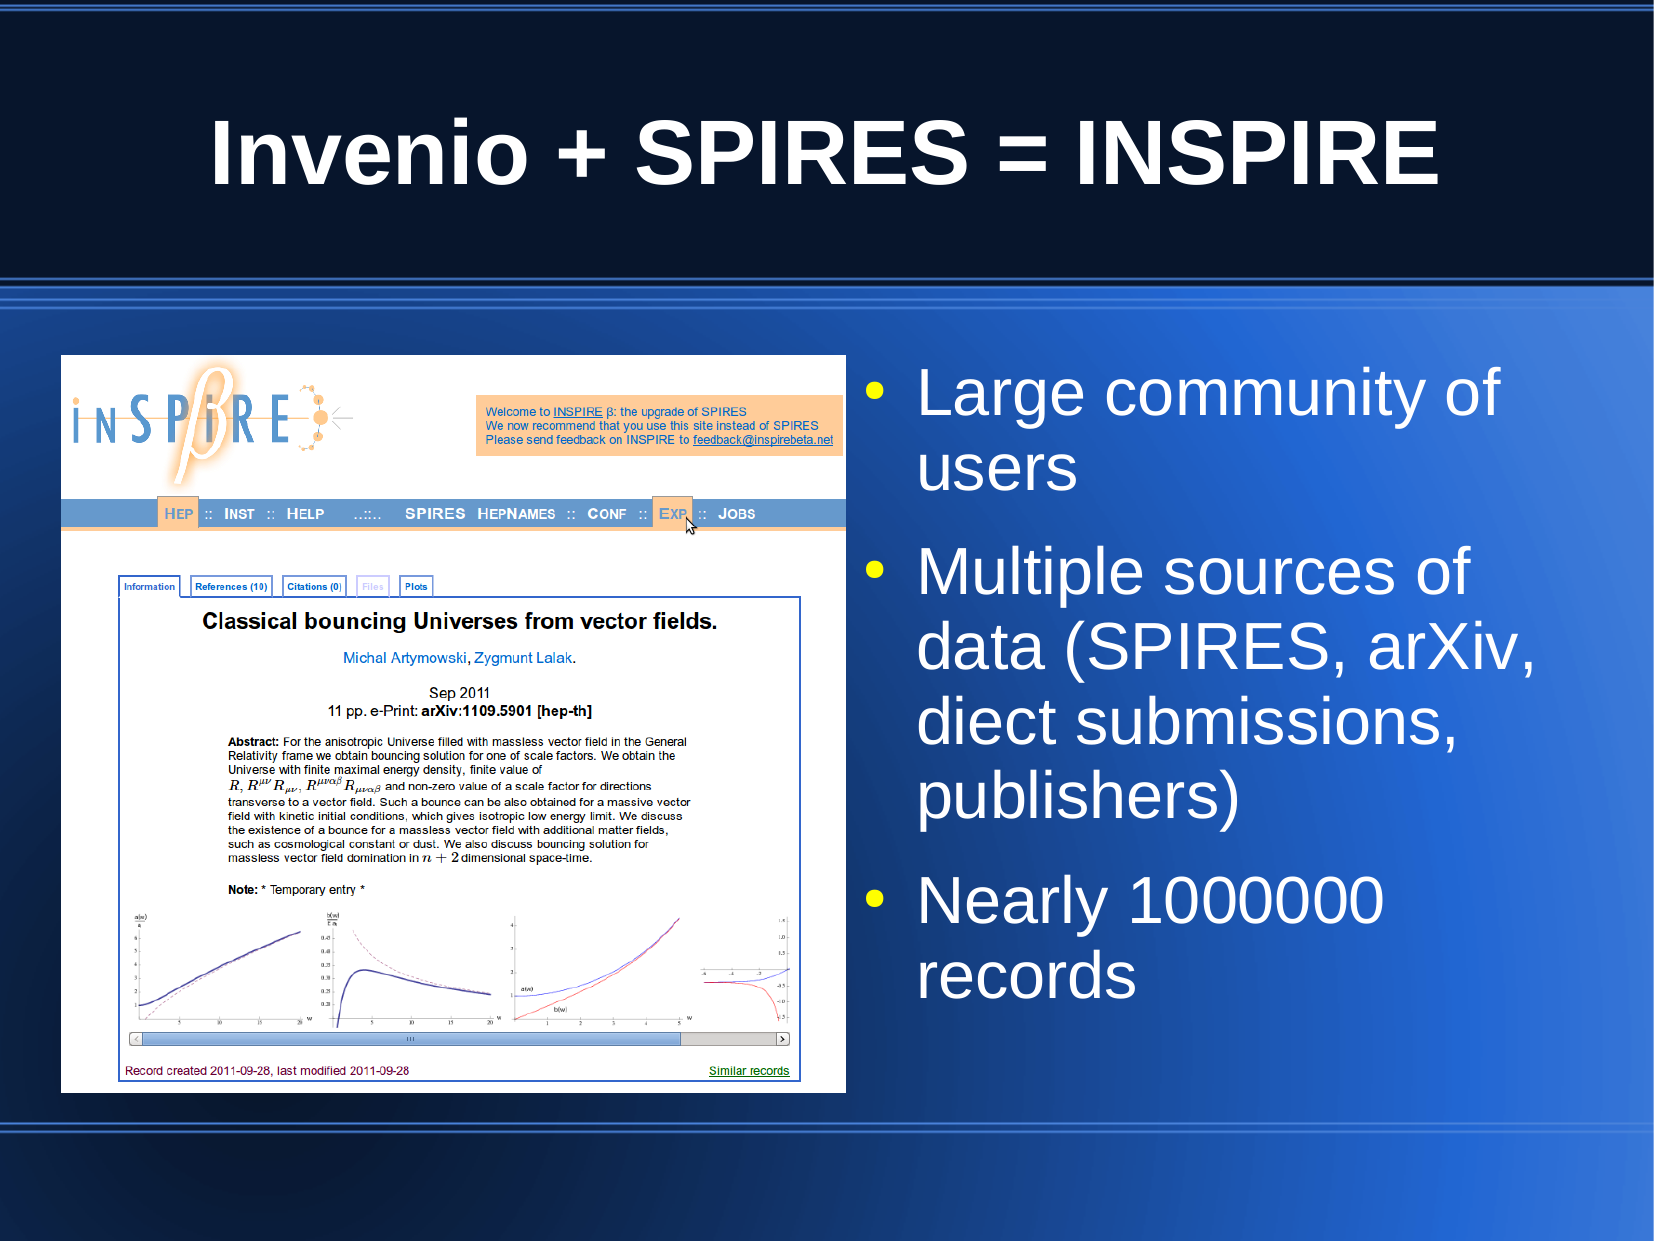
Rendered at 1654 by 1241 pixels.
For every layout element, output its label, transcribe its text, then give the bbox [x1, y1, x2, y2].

picture [0, 0, 1654, 1241]
title Invenio + SPIRES = INSPIRE [82, 49, 1571, 257]
list Large community of users Multiple sources of data (SPIRES, arXiv, diect submissions, publishers) Nearly 1000000 records [845, 355, 1572, 1174]
